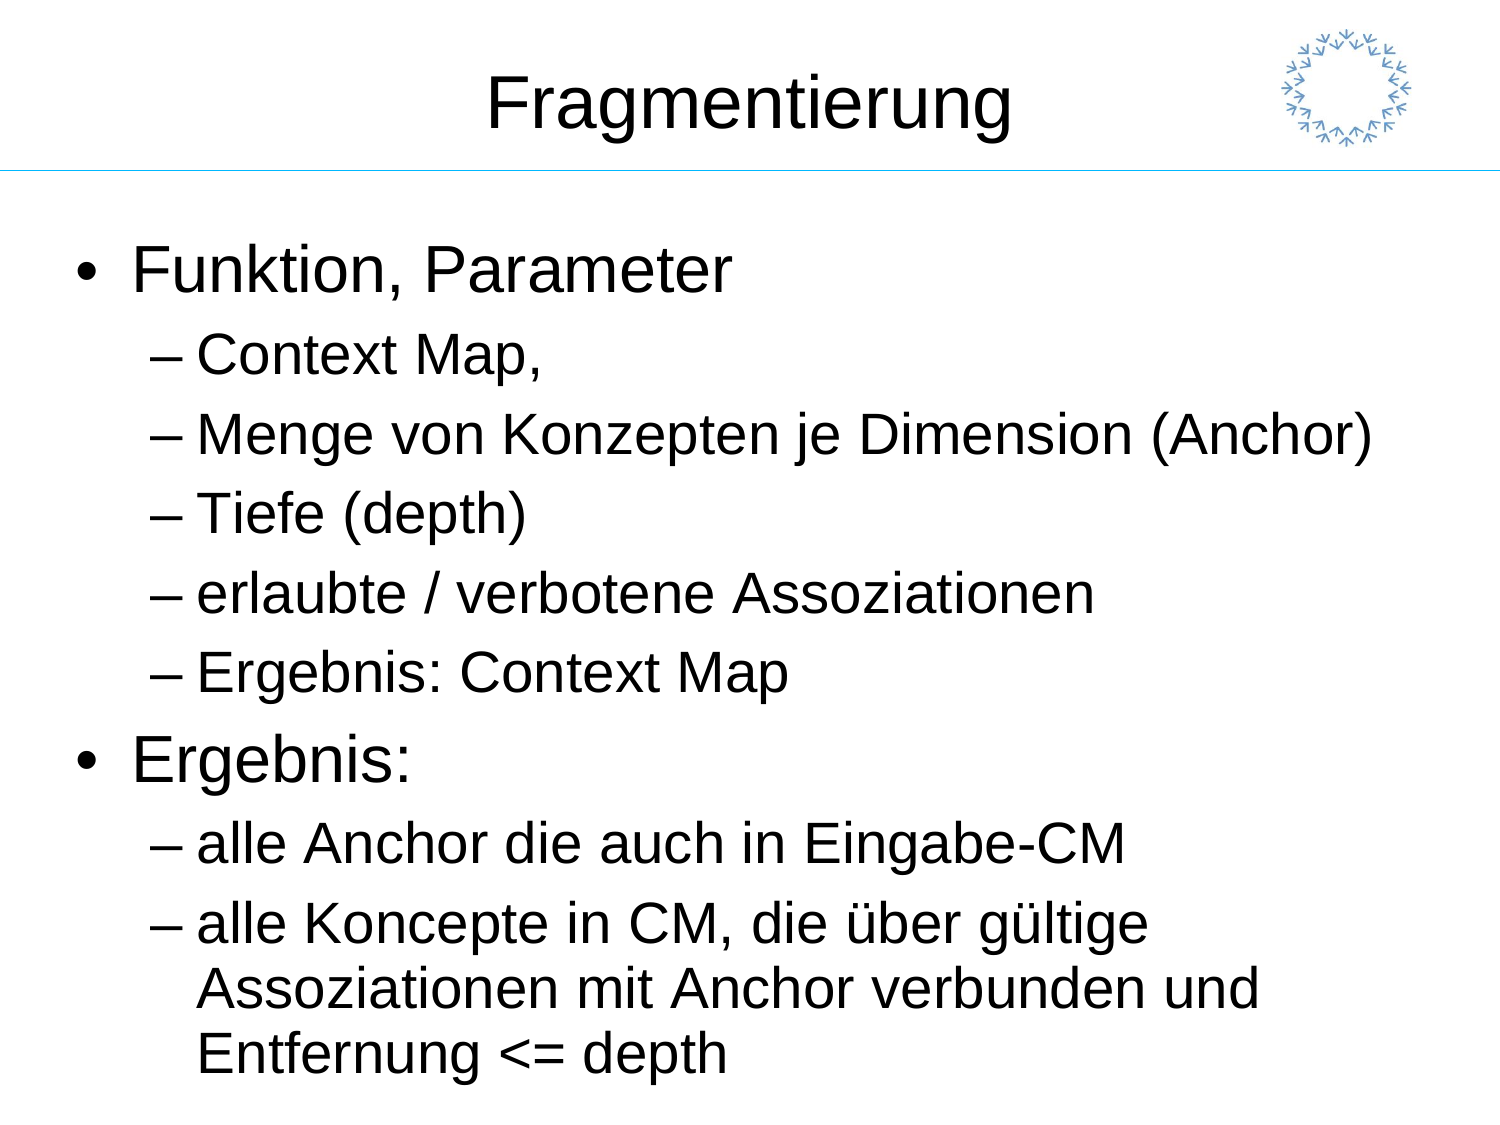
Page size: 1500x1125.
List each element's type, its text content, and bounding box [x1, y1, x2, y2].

list Funktion, Parameter Context Map, Menge von Konzepten je Dimension (Anchor) Tiefe (depth) erlaubte / verbotene Assoziationen Ergebnis: Context Map Ergebnis: alle Anchor die auch in Eingabe-CM alle Koncepte in CM, die über gültige Assoziationen mit Anchor verbunden und Entfernung <= depth [75, 232, 1426, 1084]
picture [1281, 29, 1412, 57]
title Fragmentierung [75, 57, 1426, 148]
